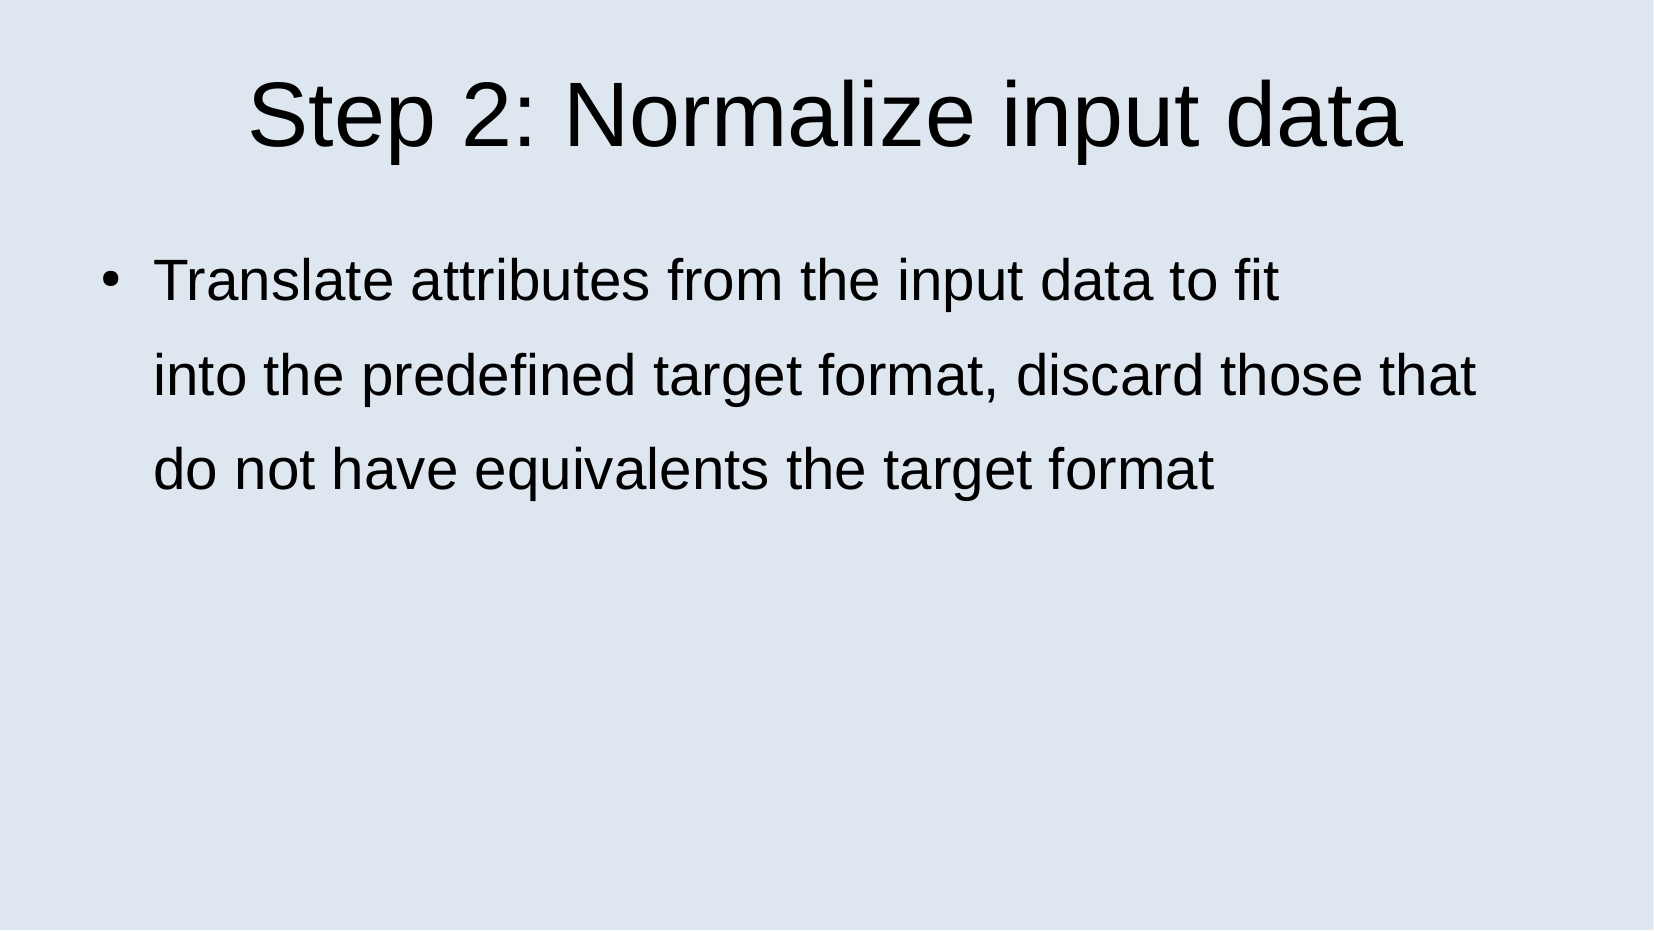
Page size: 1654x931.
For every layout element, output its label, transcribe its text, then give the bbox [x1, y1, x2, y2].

title Step 2: Normalize input data [82, 37, 1571, 193]
list Translate attributes from the input data to fit into the predefined target format, discard those that do not have equivalents the target format [82, 248, 1571, 751]
